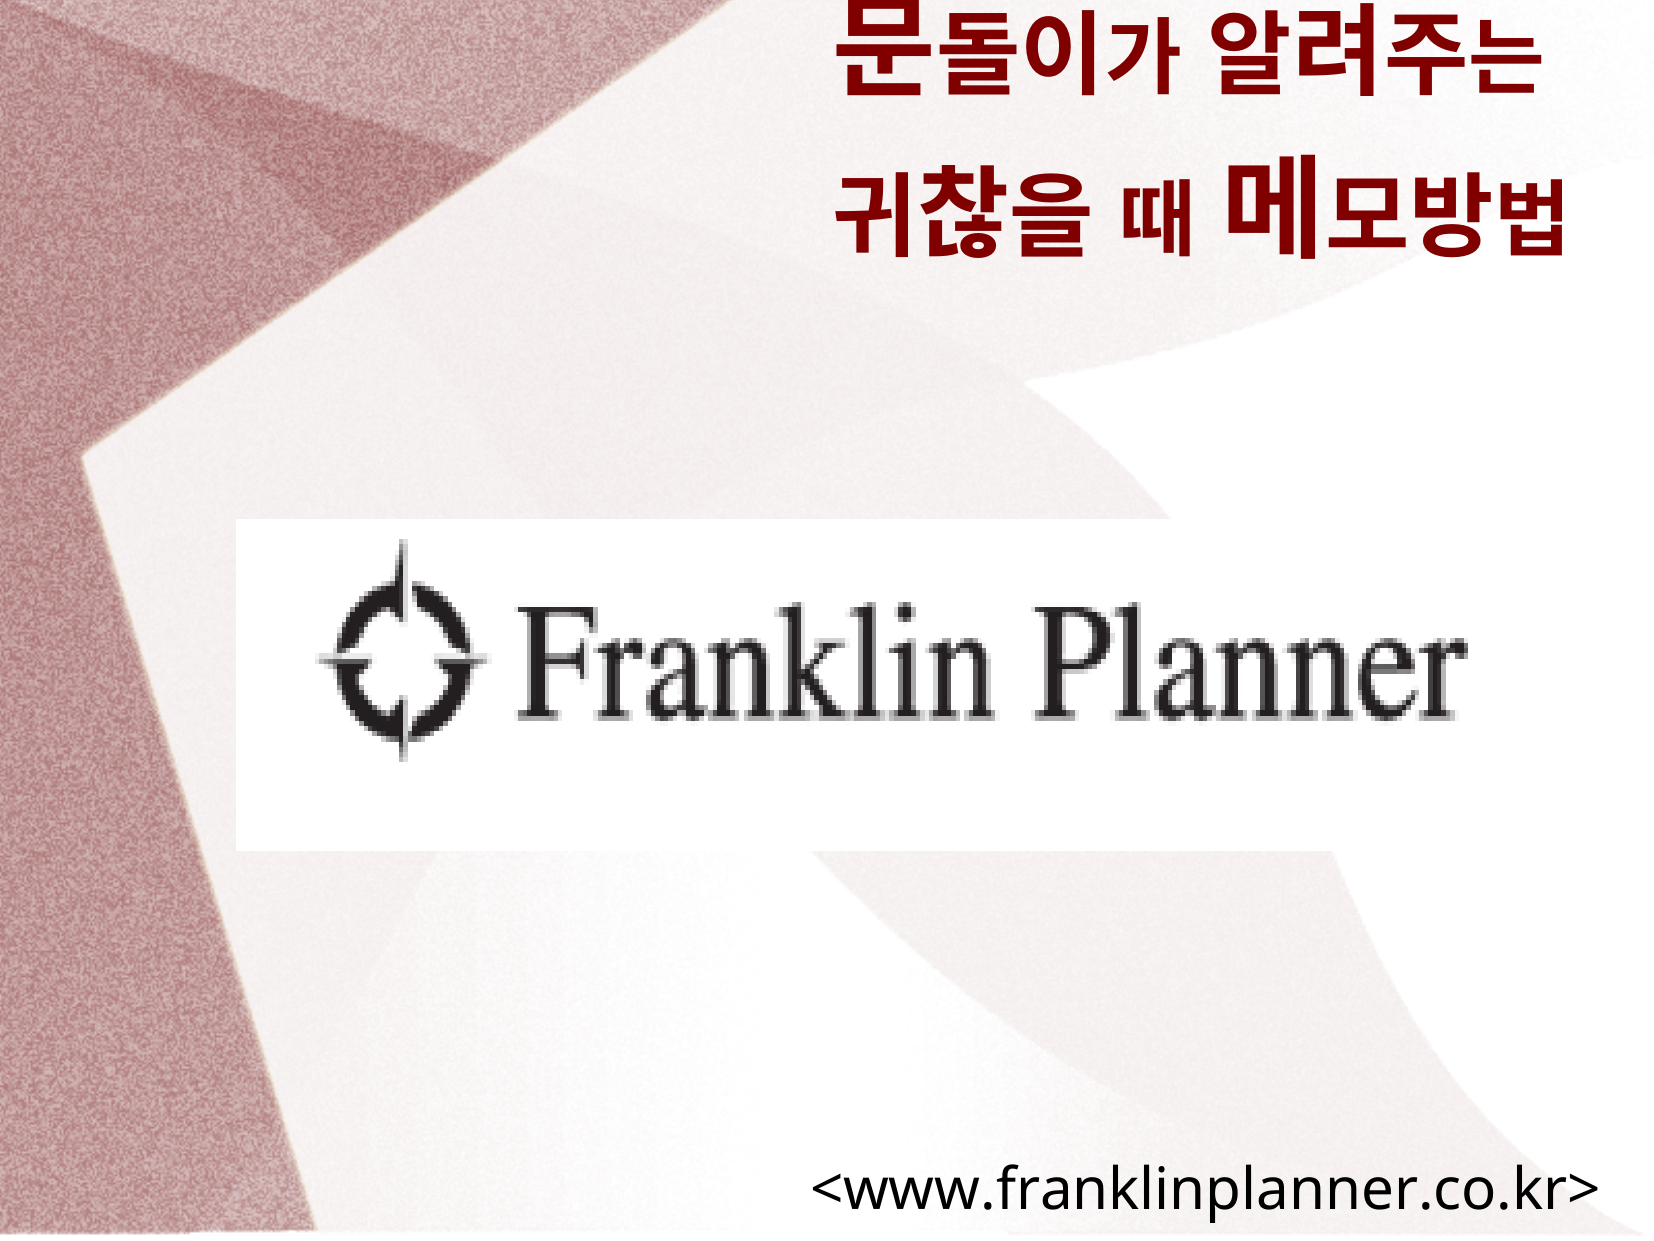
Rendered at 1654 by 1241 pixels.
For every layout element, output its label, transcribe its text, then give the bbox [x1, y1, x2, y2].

picture [0, 0, 1654, 1241]
title 문돌이가 알려주는 귀찮을 때 메모방법 [82, 25, 1571, 334]
text_box <www.franklinplanner.co.kr> [442, 1116, 1601, 1241]
picture [863, 9, 904, 24]
